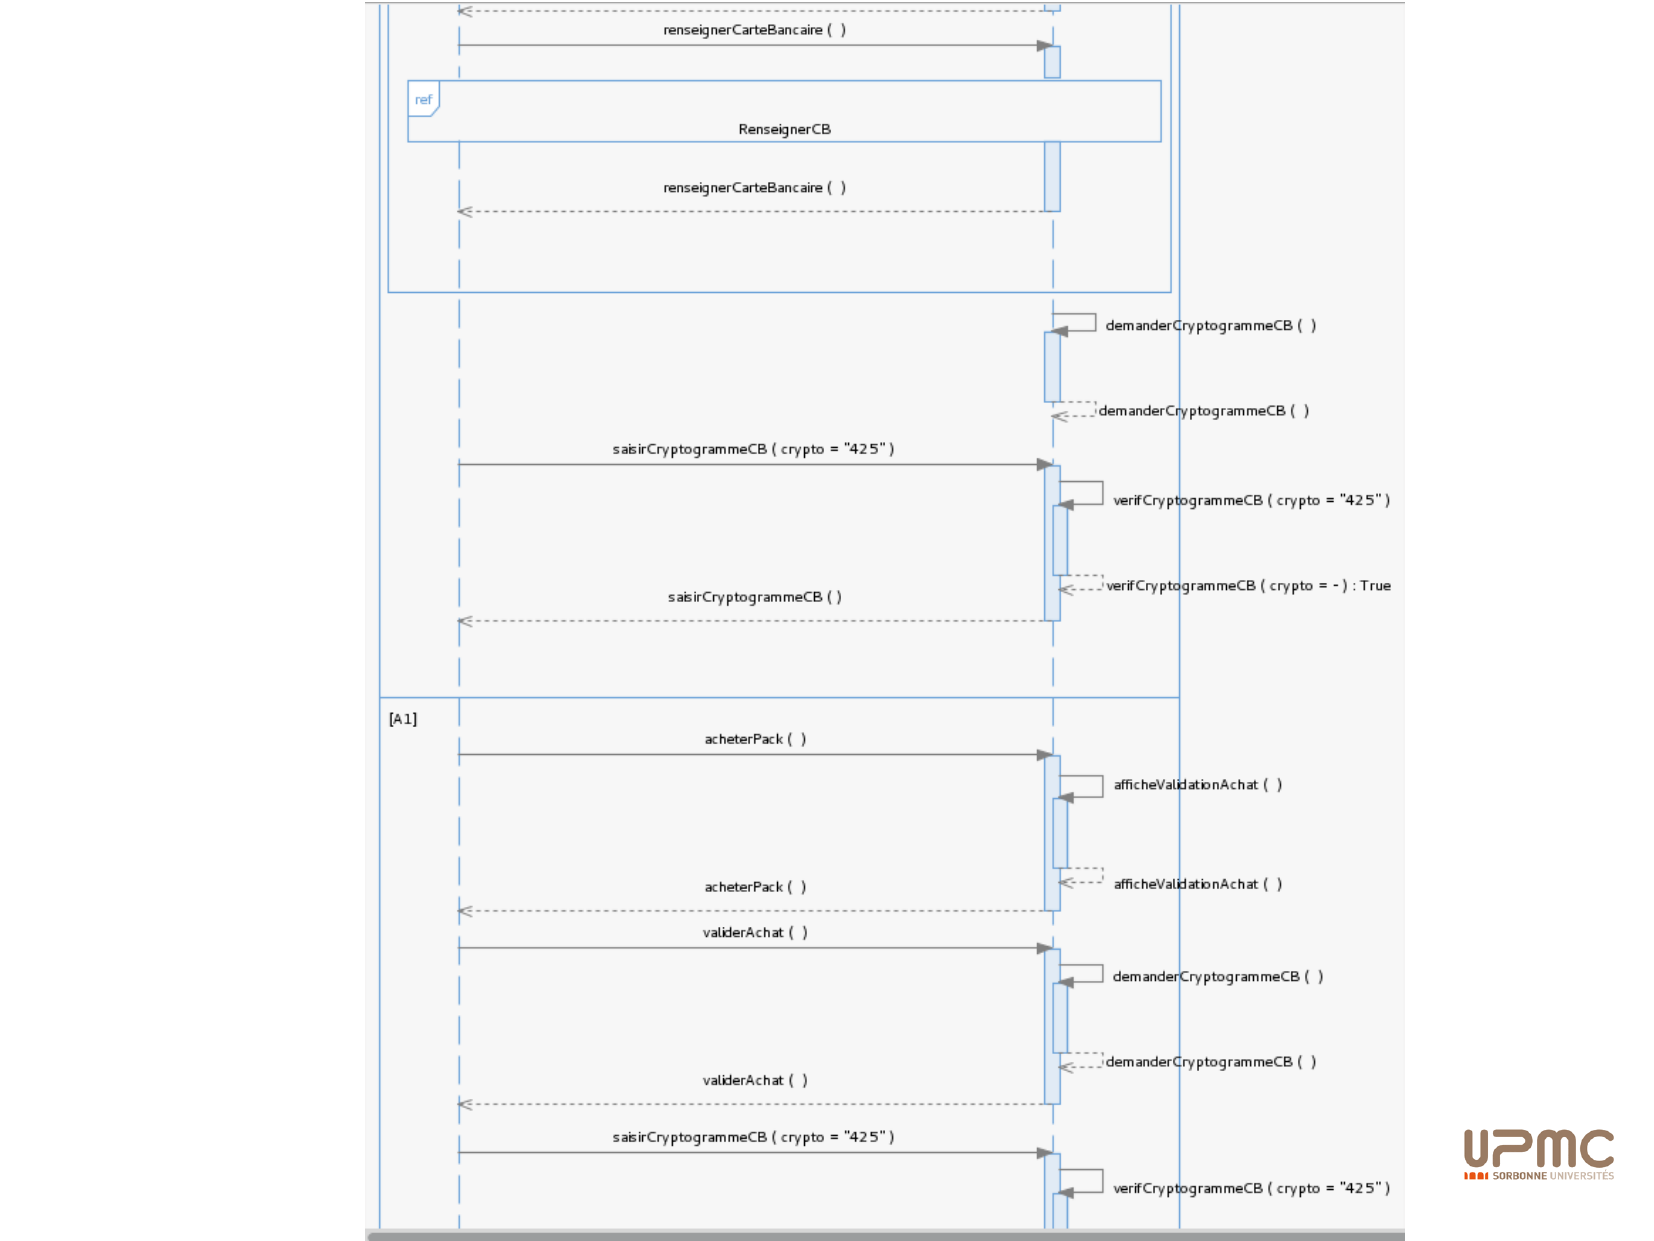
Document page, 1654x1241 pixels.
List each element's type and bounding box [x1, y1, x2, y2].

picture [365, 2, 1405, 1241]
picture [1464, 1104, 1614, 1205]
